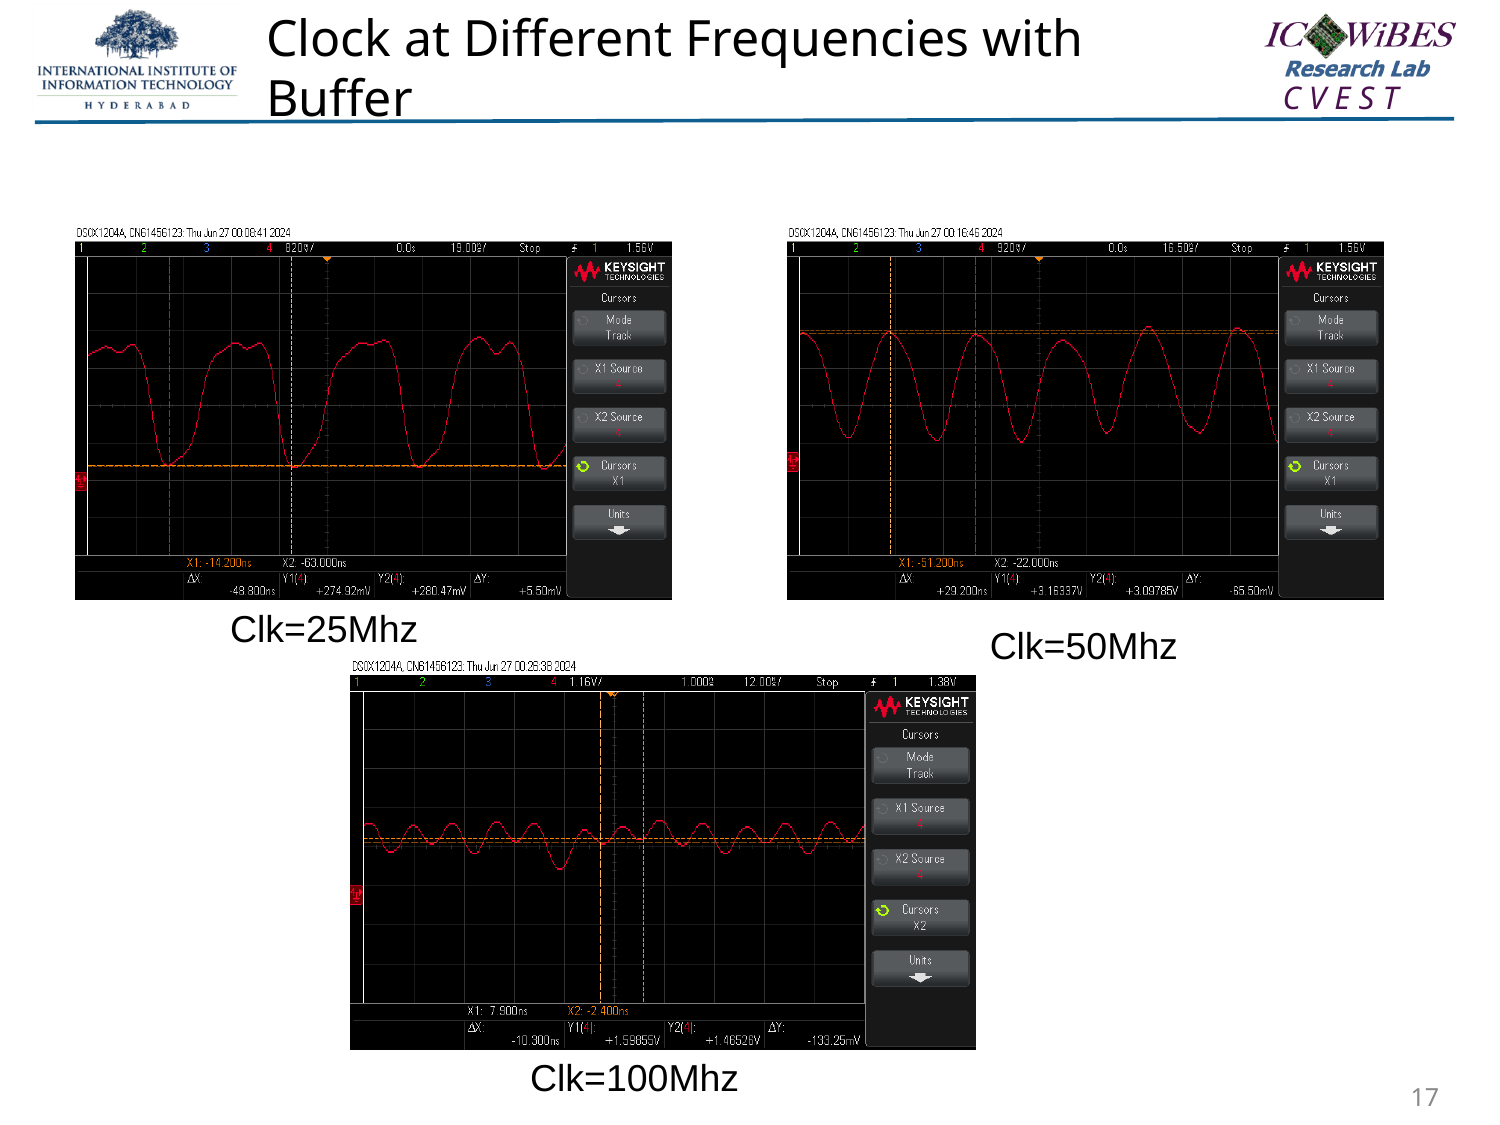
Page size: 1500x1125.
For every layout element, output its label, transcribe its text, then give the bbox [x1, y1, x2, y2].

picture [787, 224, 1384, 601]
picture [1261, 12, 1458, 82]
text_box Clk=100Mhz [515, 1050, 755, 1107]
picture [75, 224, 672, 601]
text_box Clk=50Mhz [975, 618, 1193, 676]
picture [31, 2, 247, 115]
picture [350, 657, 976, 1051]
title Clock at Different Frequencies with Buffer [251, 23, 1195, 110]
text_box Clk=25Mhz [215, 600, 434, 658]
slide_number <number> [1329, 1074, 1455, 1123]
